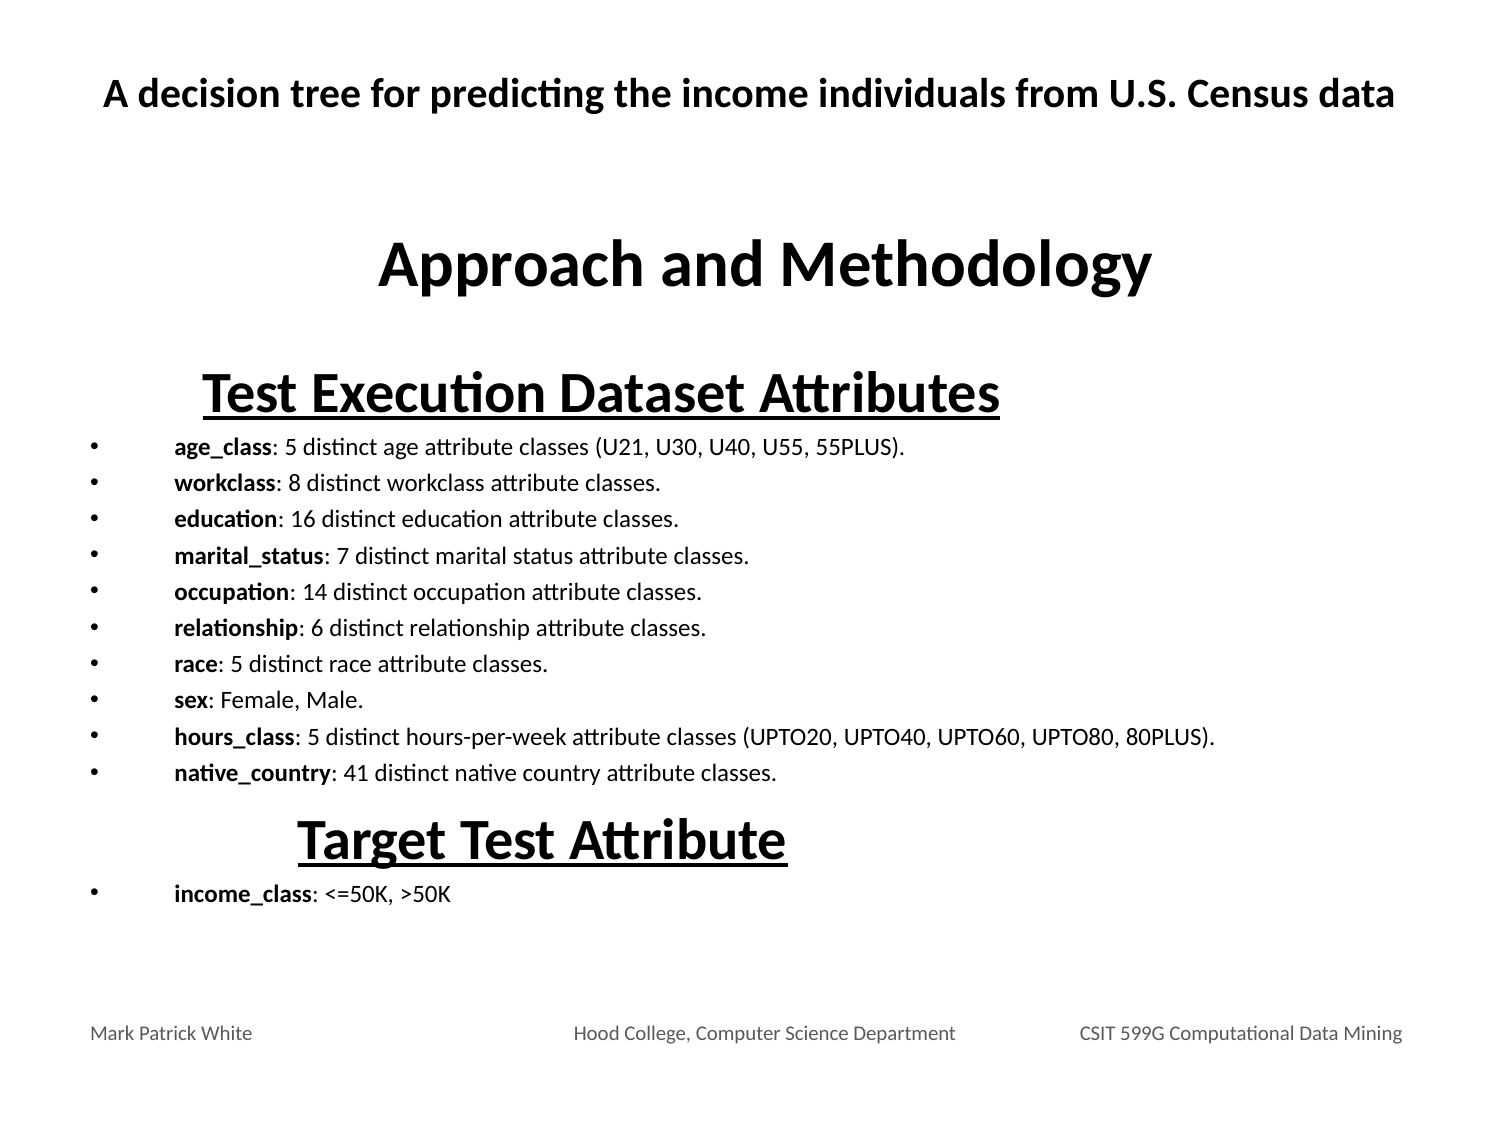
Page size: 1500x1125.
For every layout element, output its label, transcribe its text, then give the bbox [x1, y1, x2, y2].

title A decision tree for predicting the income individuals from U.S. Census data [75, 45, 1426, 138]
text_box Mark Patrick White Hood College, Computer Science Department CSIT 599G Computational Data Mining [75, 1012, 1426, 1053]
list Approach and Methodology Test Execution Dataset Attributes age_class: 5 distinct age attribute classes (U21, U30, U40, U55, 55PLUS). workclass: 8 distinct workclass attribute classes. education: 16 distinct education attribute classes. marital_status: 7 distinct marital status attribute classes. occupation: 14 distinct occupation attribute classes. relationship: 6 distinct relationship attribute classes. race: 5 distinct race attribute classes. sex: Female, Male. hours_class: 5 distinct hours-per-week attribute classes (UPTO20, UPTO40, UPTO60, UPTO80, 80PLUS). native_country: 41 distinct native country attribute classes. Target Test Attribute income_class: <=50K, >50K [75, 212, 1426, 950]
